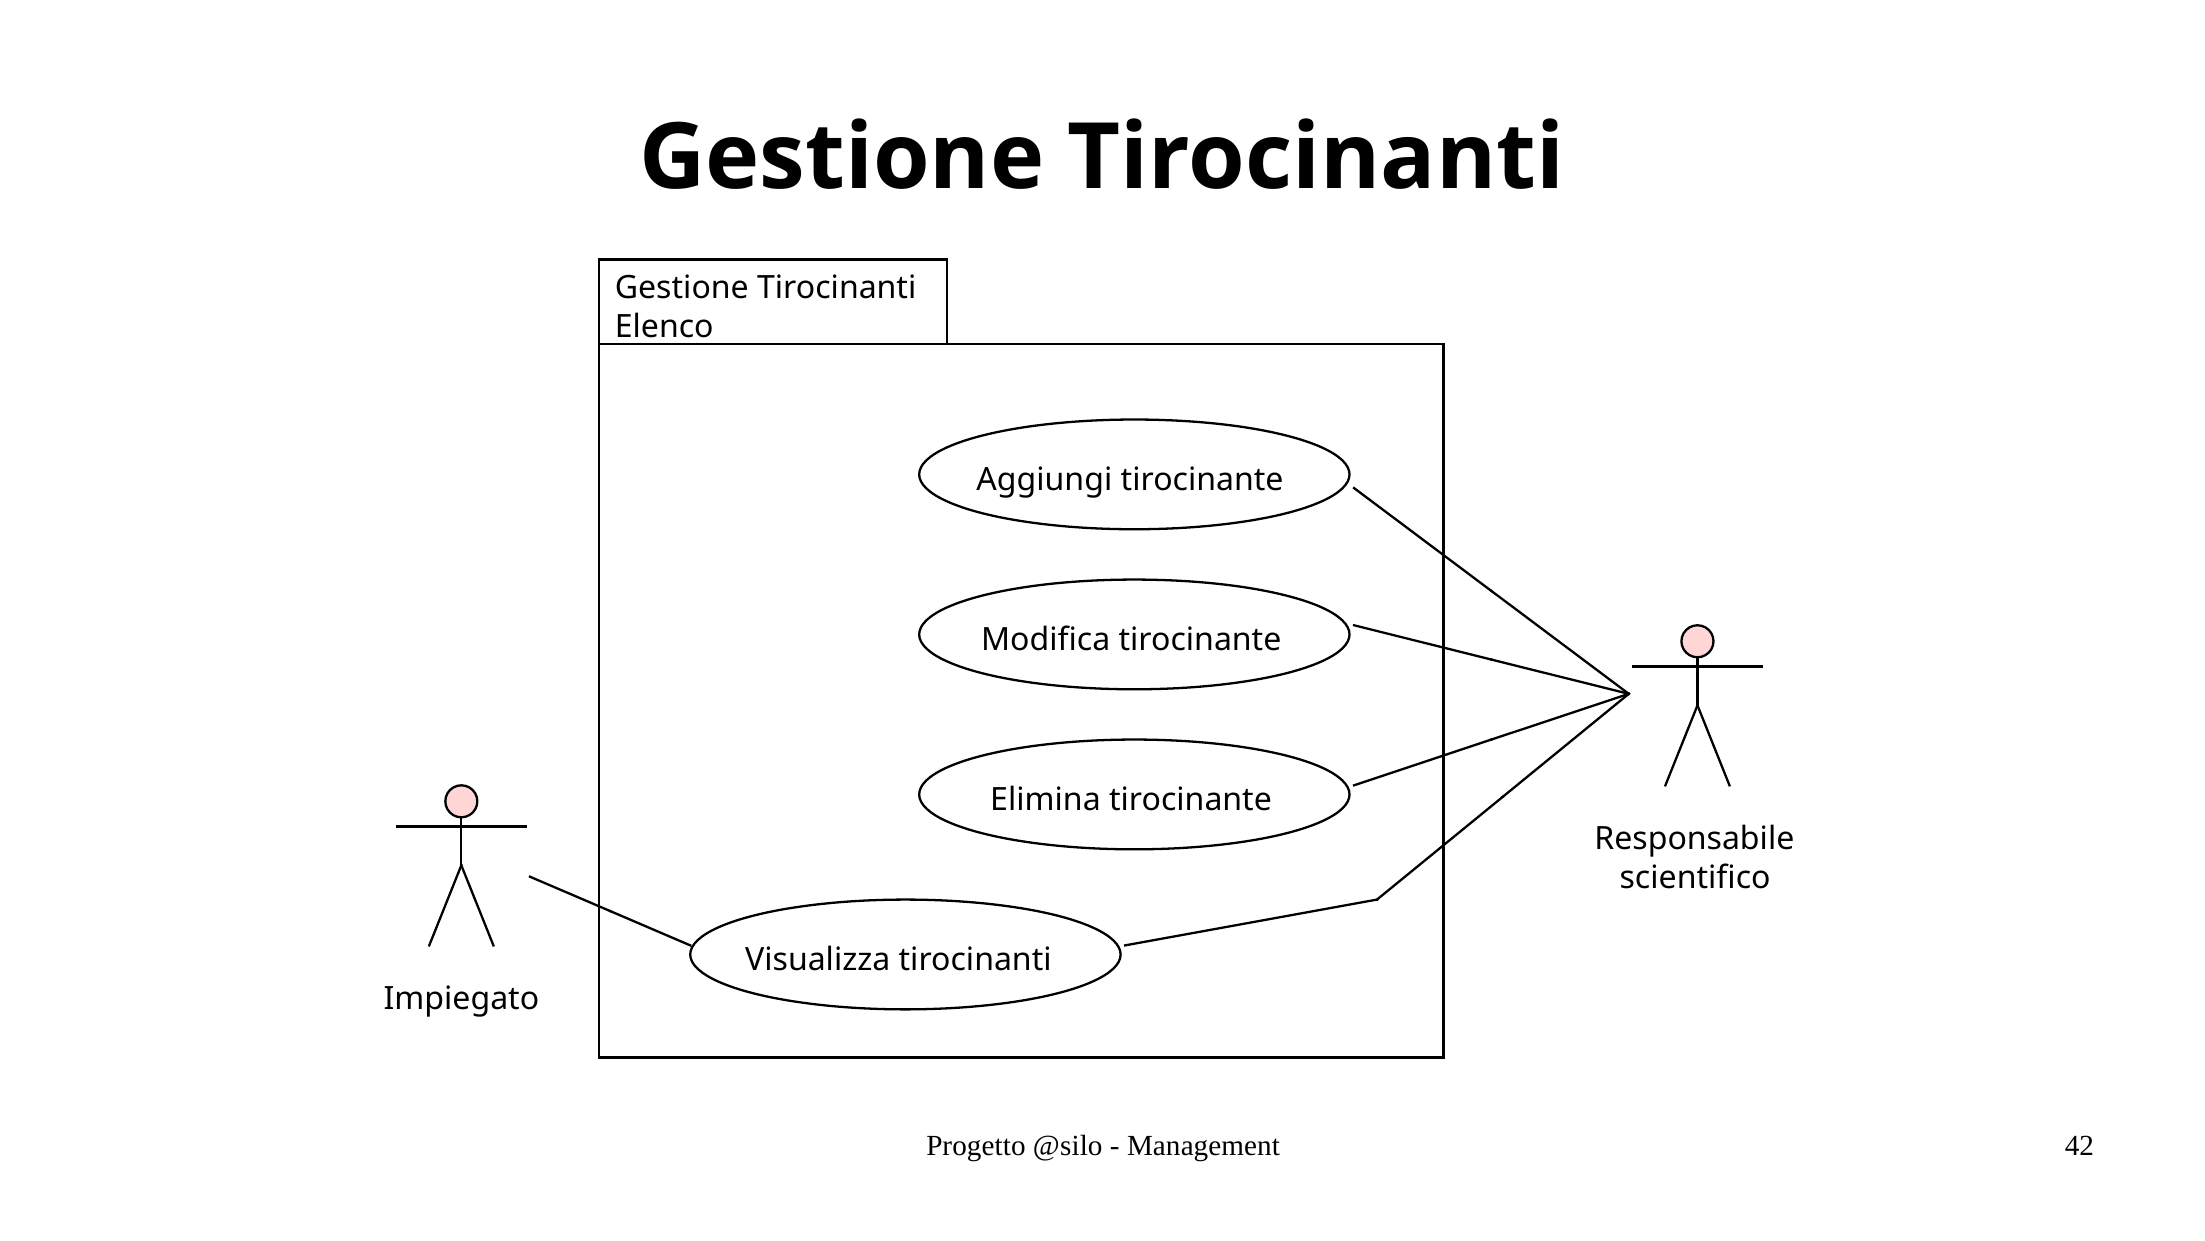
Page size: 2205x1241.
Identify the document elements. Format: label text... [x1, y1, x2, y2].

picture [254, 212, 1951, 1107]
title Gestione Tirocinanti [110, 49, 2095, 257]
